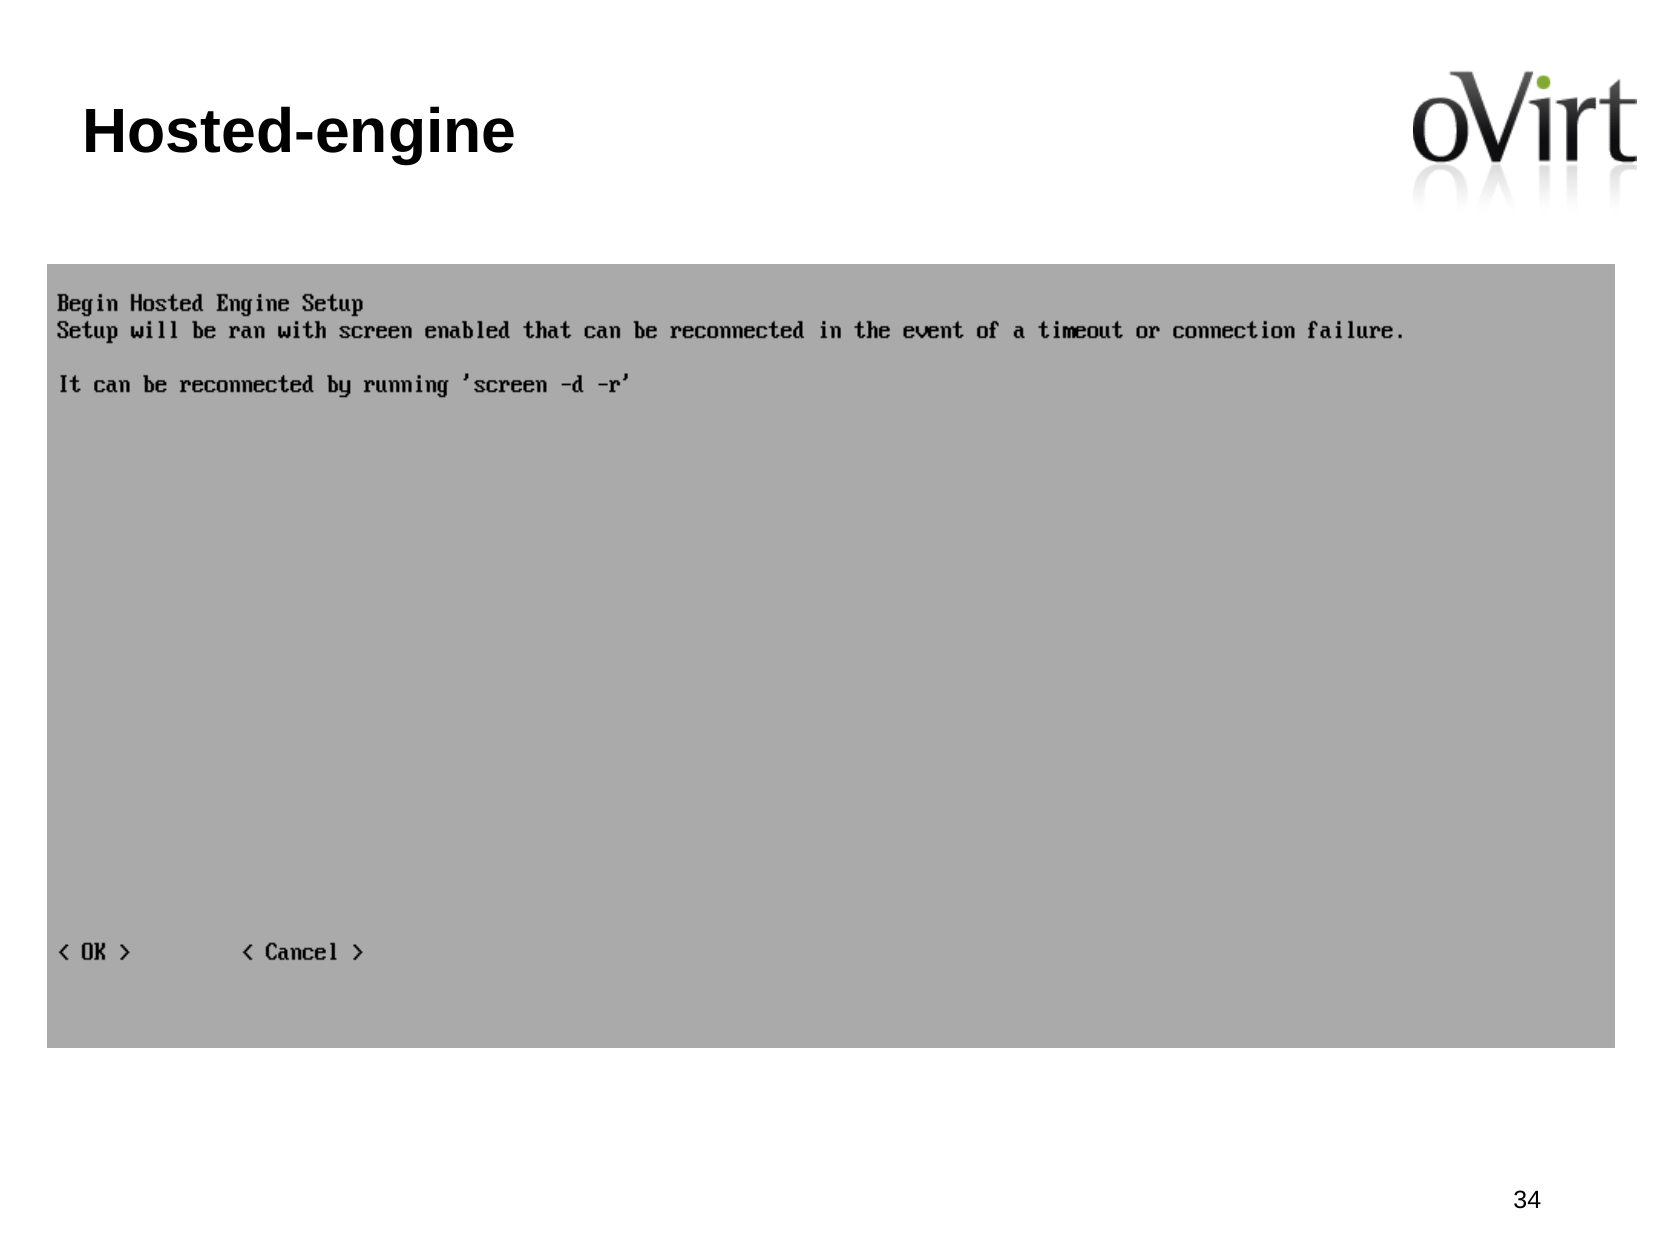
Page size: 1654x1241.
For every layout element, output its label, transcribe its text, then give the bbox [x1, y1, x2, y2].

picture [1413, 63, 1637, 212]
picture [47, 264, 1615, 1048]
title Hosted-engine [82, 37, 1378, 226]
